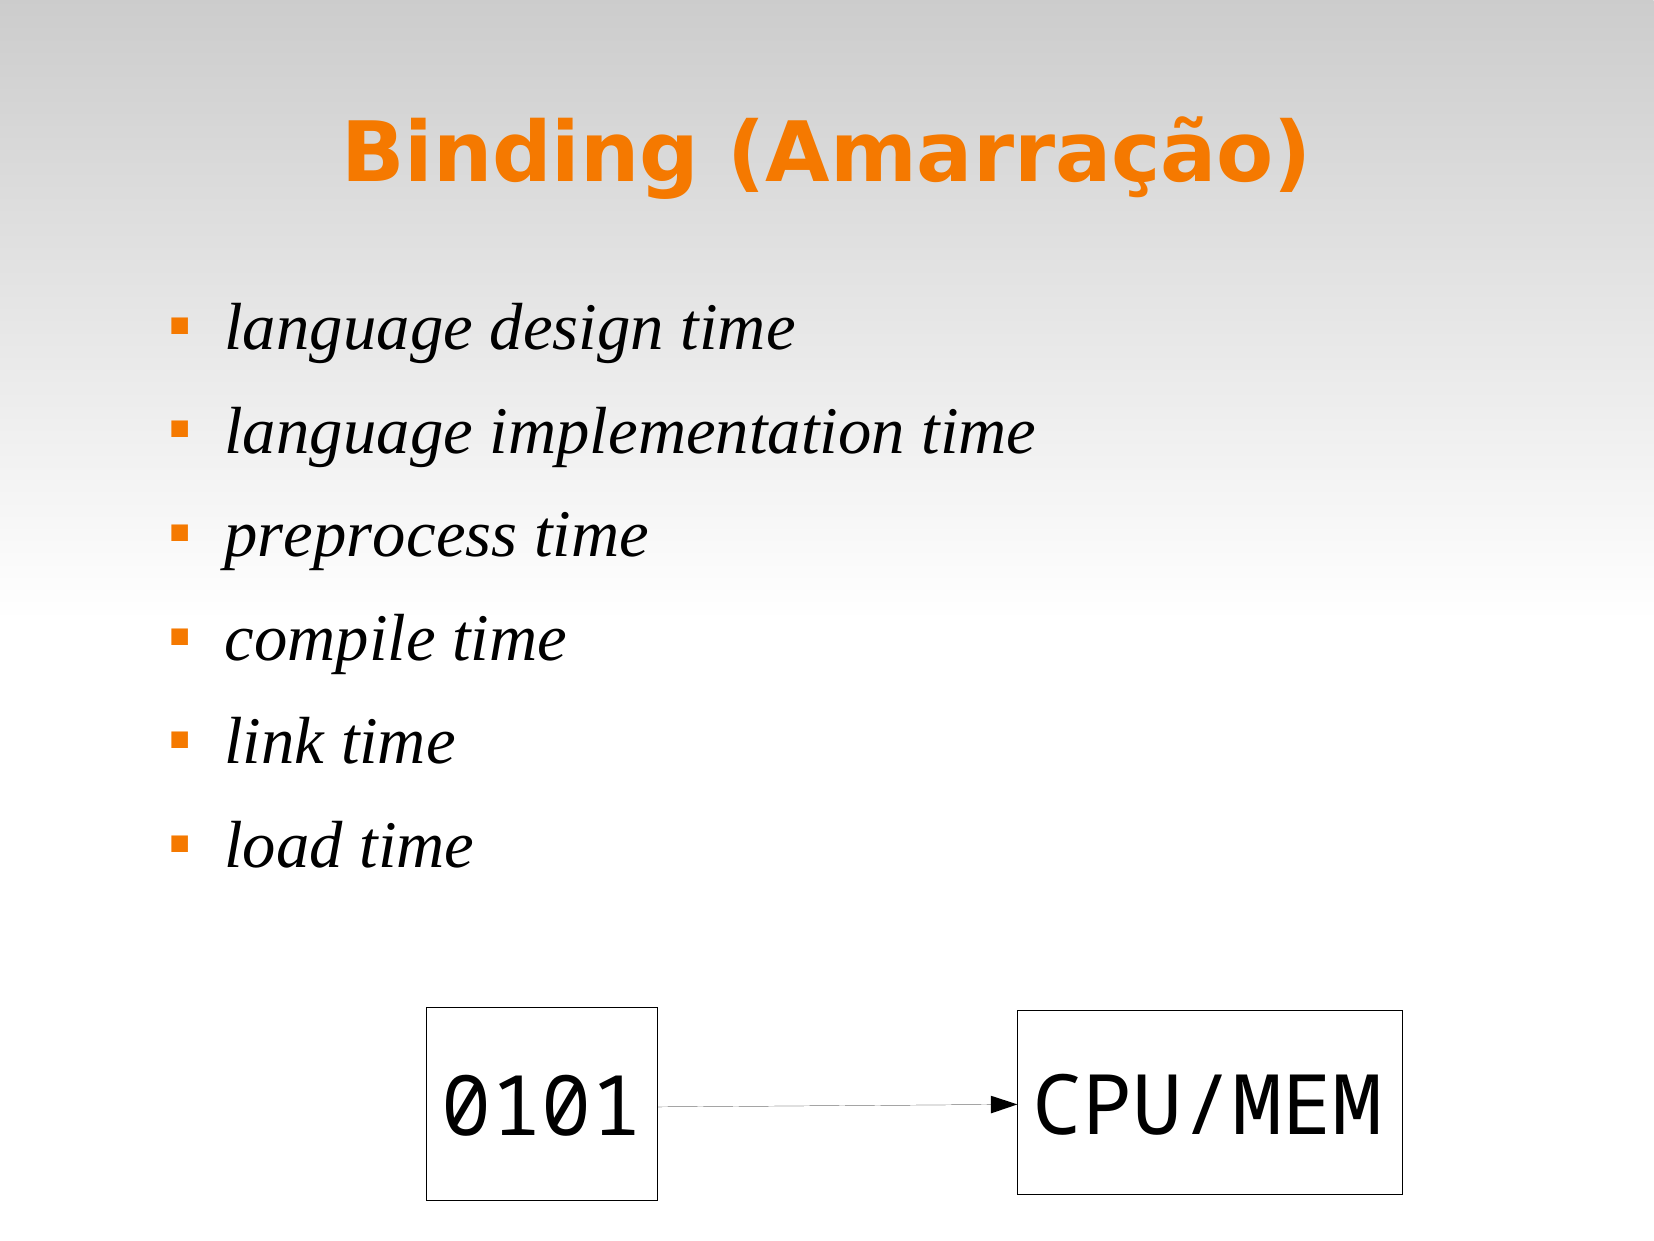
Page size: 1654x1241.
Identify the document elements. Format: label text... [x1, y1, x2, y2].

list language design time language implementation time preprocess time compile time link time load time [82, 290, 1571, 1109]
text_box 0101 [426, 1007, 658, 1201]
title Binding (Amarração) [82, 49, 1571, 257]
text_box CPU/MEM [1017, 1010, 1403, 1195]
